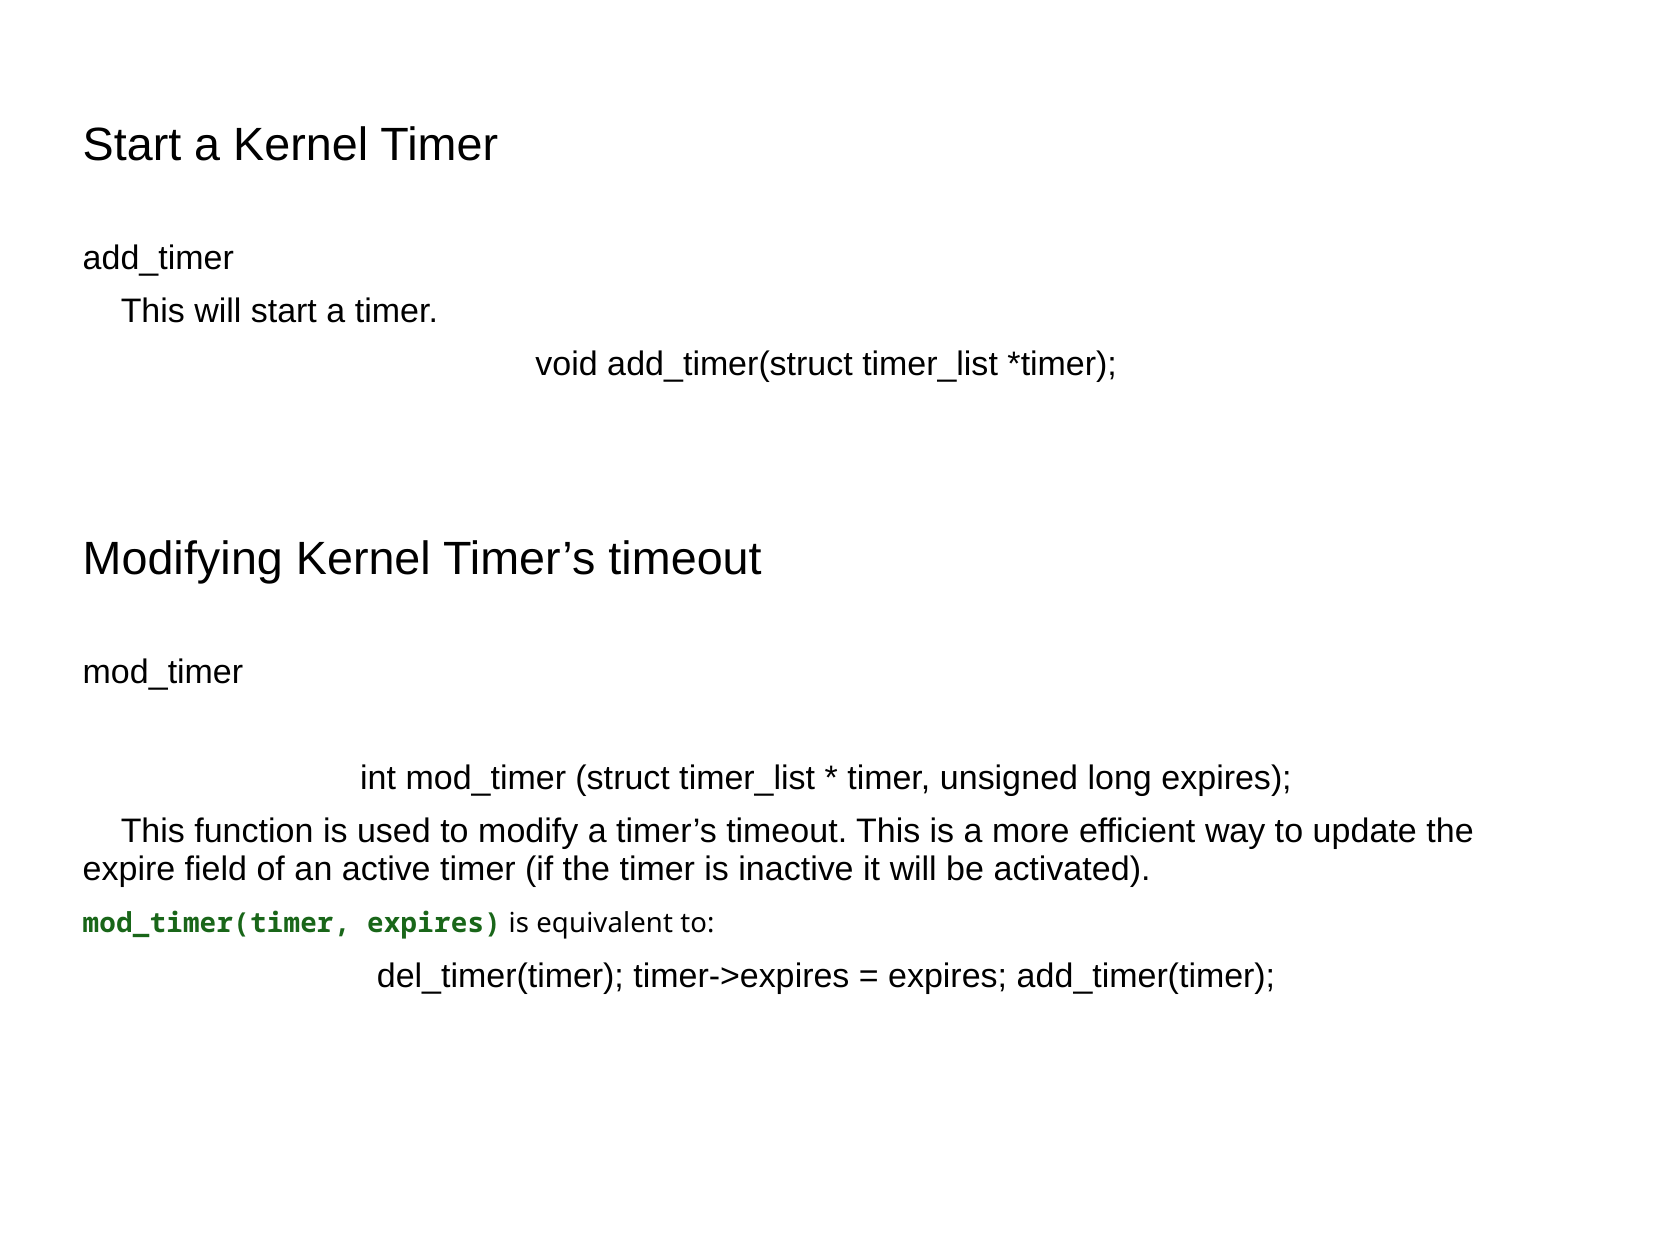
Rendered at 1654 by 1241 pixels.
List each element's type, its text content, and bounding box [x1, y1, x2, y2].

list Start a Kernel Timer add_timer This will start a timer. void add_timer(struct timer_list *timer); Modifying Kernel Timer’s timeout mod_timer int mod_timer (struct timer_list * timer, unsigned long expires); This function is used to modify a timer’s timeout. This is a more efficient way to update the expire field of an active timer (if the timer is inactive it will be activated). mod_timer(timer, expires) is equivalent to: del_timer(timer); timer->expires = expires; add_timer(timer); [82, 118, 1571, 1010]
